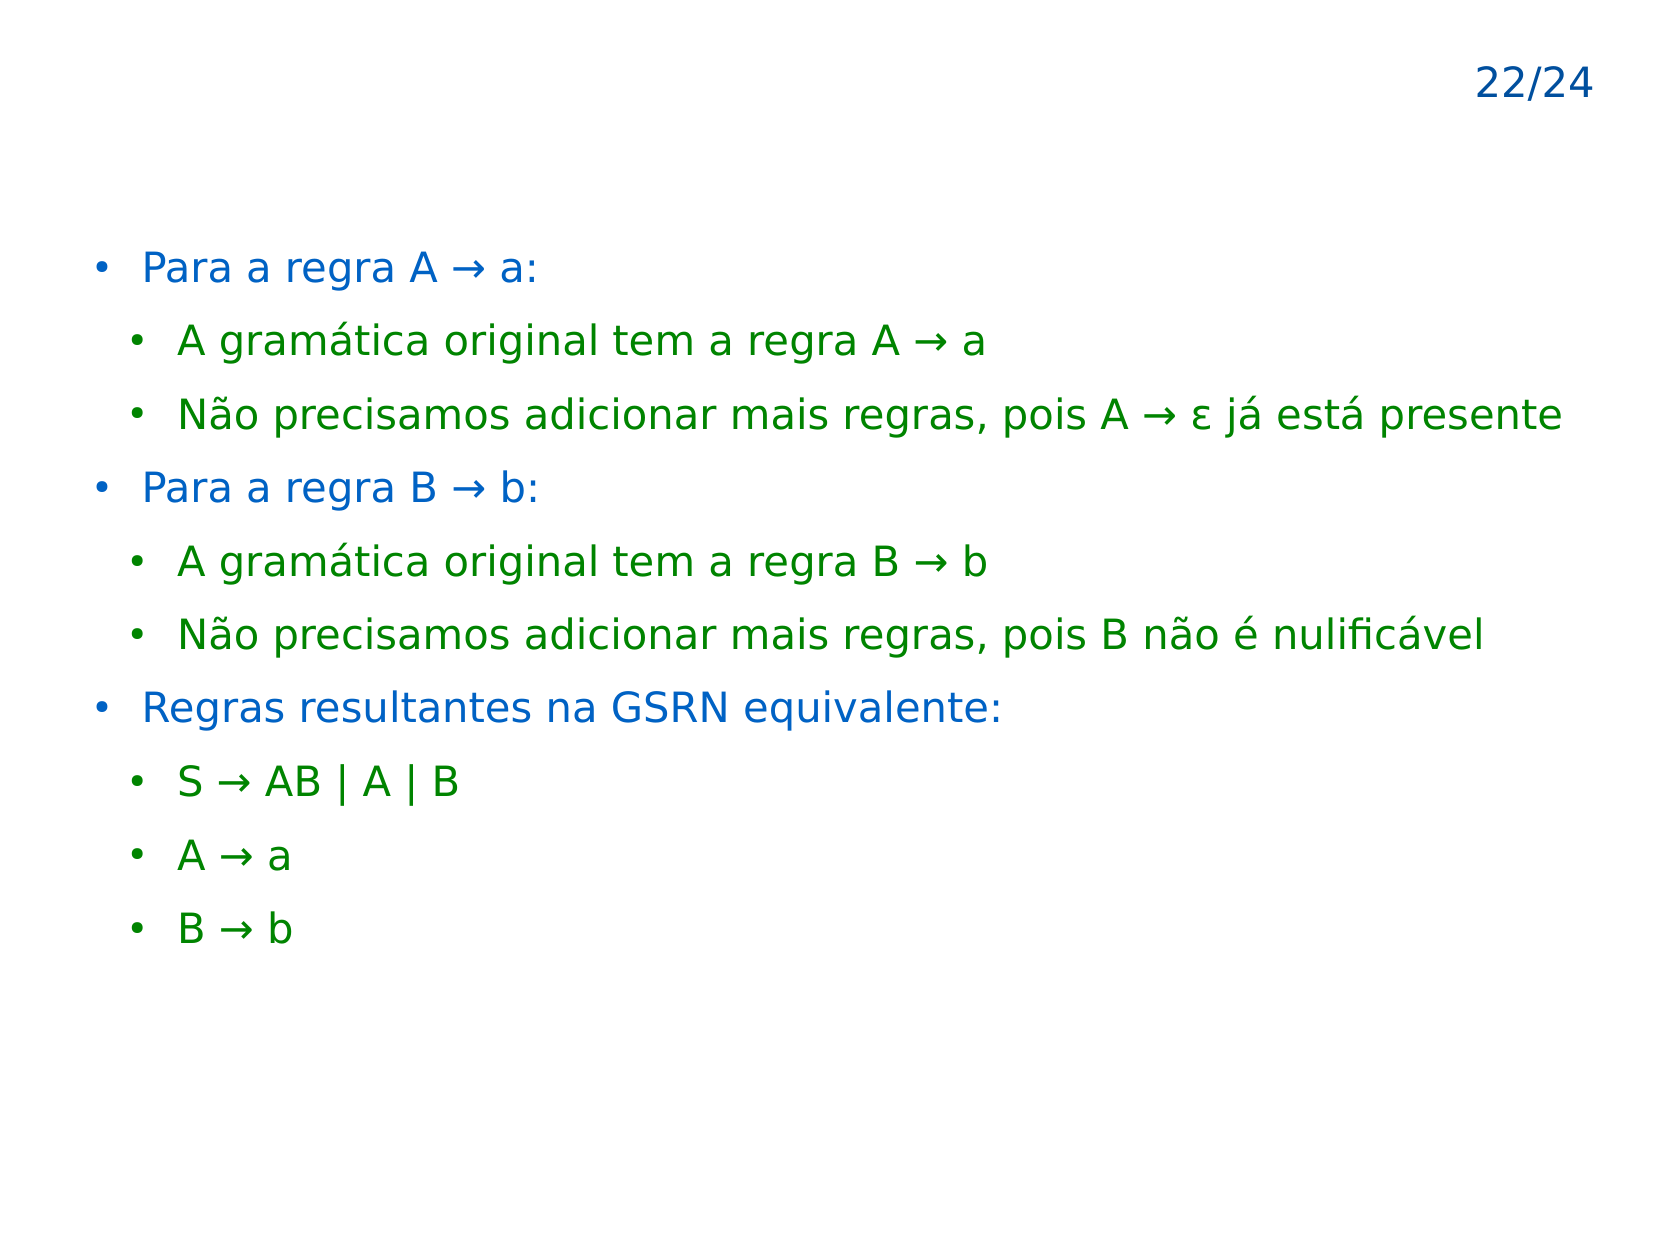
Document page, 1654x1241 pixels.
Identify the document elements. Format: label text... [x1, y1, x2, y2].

list Para a regra A → a: A gramática original tem a regra A → a Não precisamos adicionar mais regras, pois A → ε já está presente Para a regra B → b: A gramática original tem a regra B → b Não precisamos adicionar mais regras, pois B não é nulificável Regras resultantes na GSRN equivalente: S → AB | A | B A → a B → b [59, 236, 1595, 1211]
